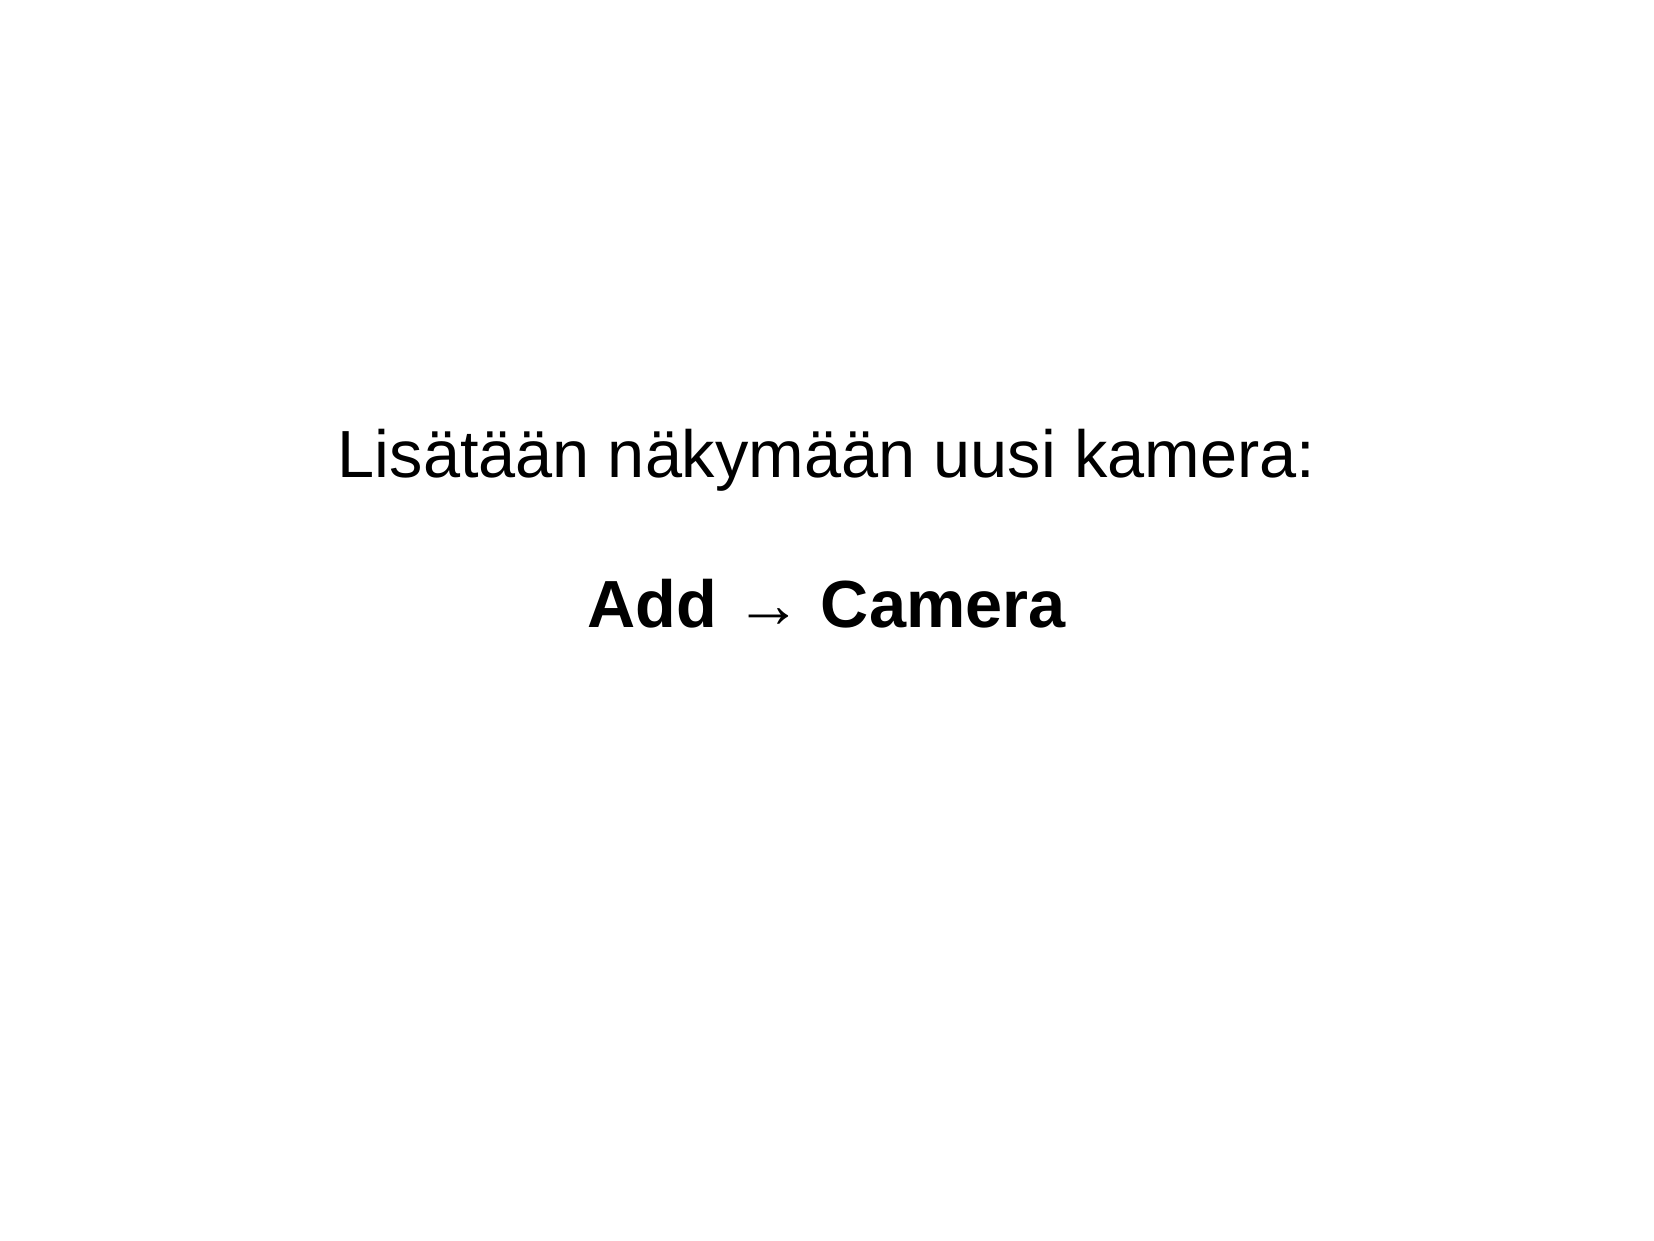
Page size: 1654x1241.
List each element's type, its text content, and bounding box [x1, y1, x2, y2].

subtitle Lisätään näkymään uusi kamera: Add → Camera [82, 49, 1571, 1010]
